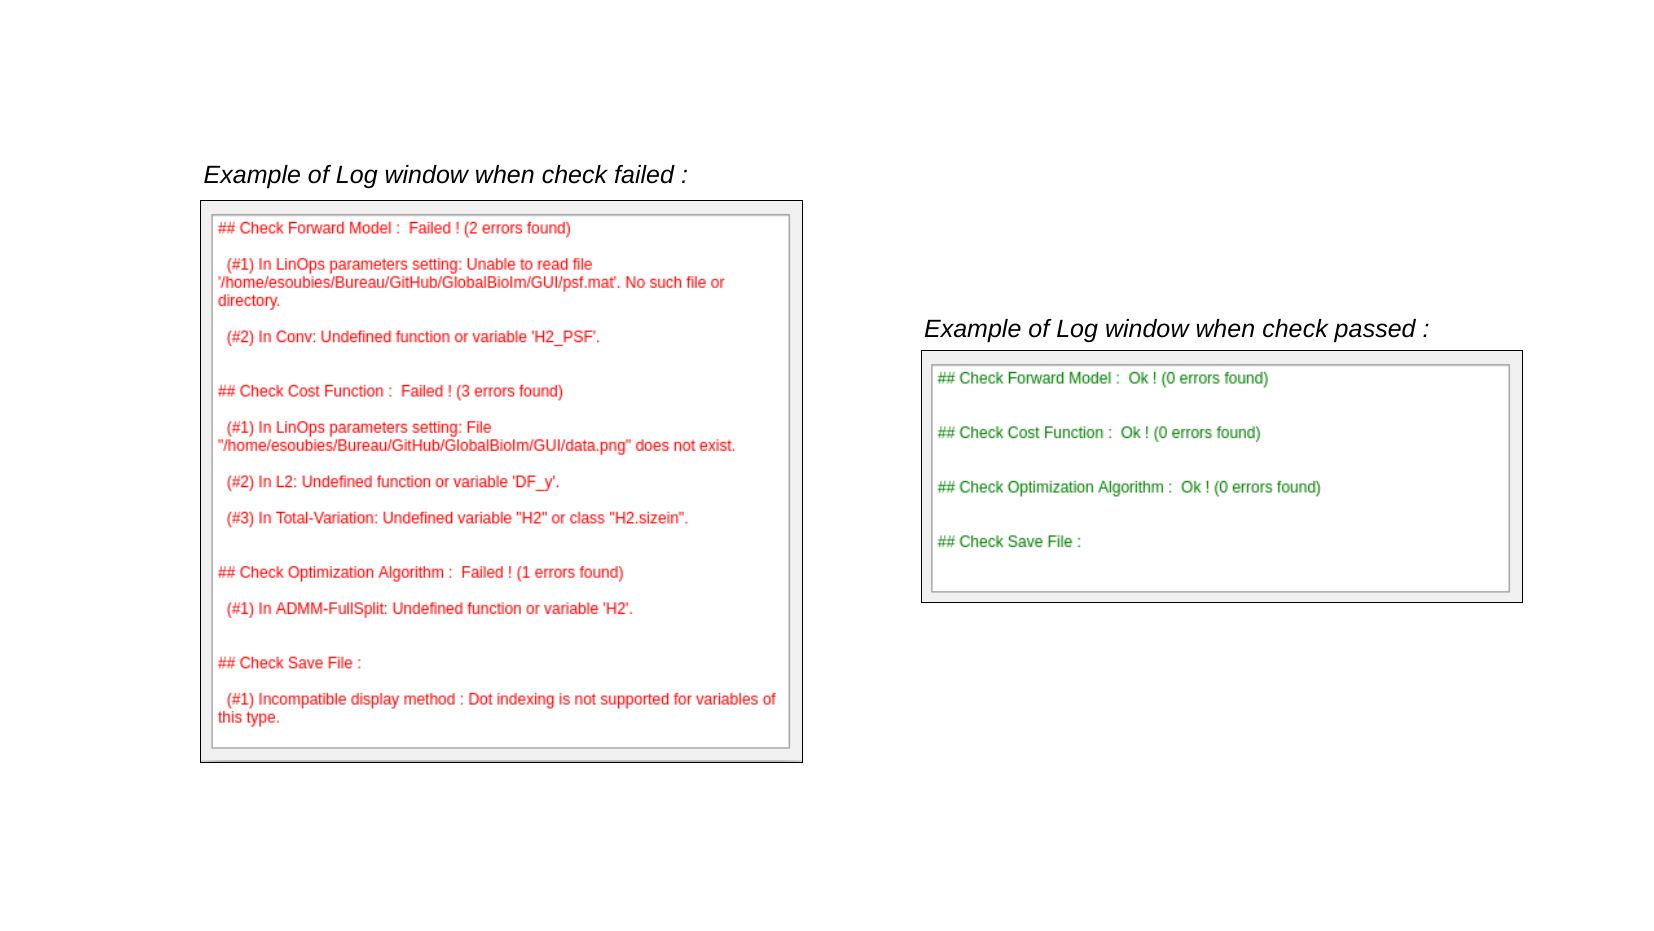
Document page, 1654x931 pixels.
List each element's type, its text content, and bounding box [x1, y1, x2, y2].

picture [200, 200, 803, 763]
picture [921, 350, 1523, 603]
text_box Example of Log window when check passed : [909, 307, 1512, 378]
text_box Example of Log window when check failed : [188, 153, 792, 225]
